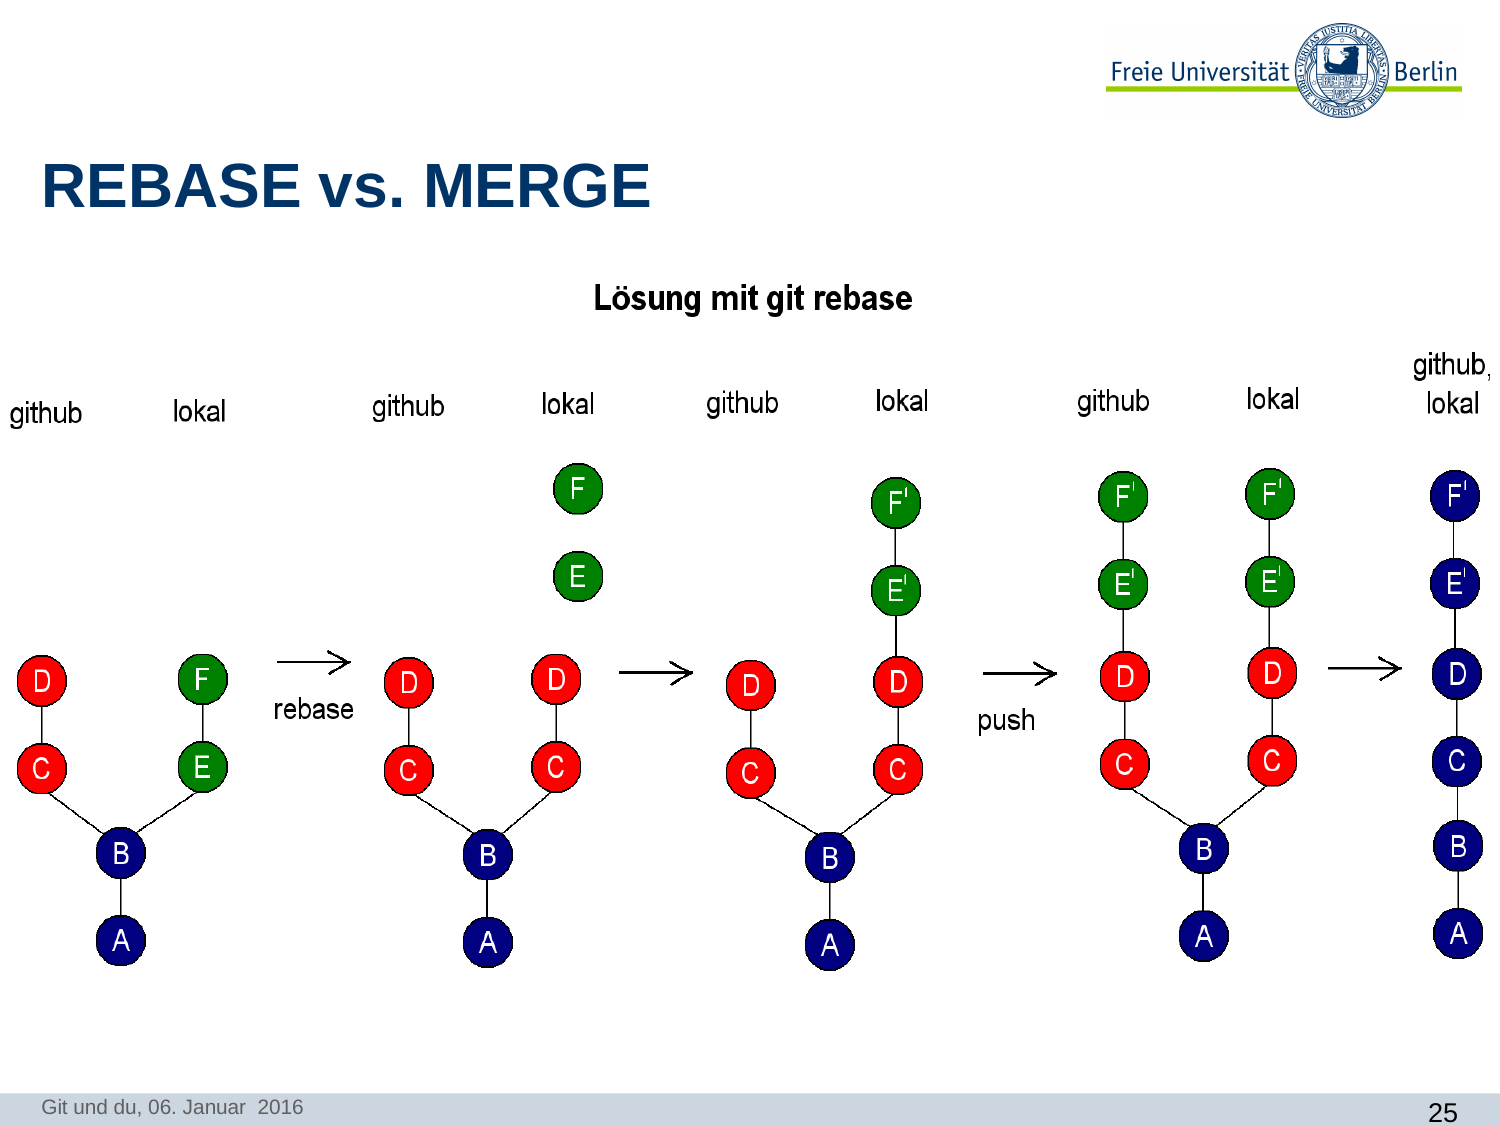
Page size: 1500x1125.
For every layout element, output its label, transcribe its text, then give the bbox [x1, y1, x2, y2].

title REBASE vs. MERGE [41, 150, 1460, 221]
picture [0, 258, 1500, 988]
picture [1106, 23, 1462, 118]
